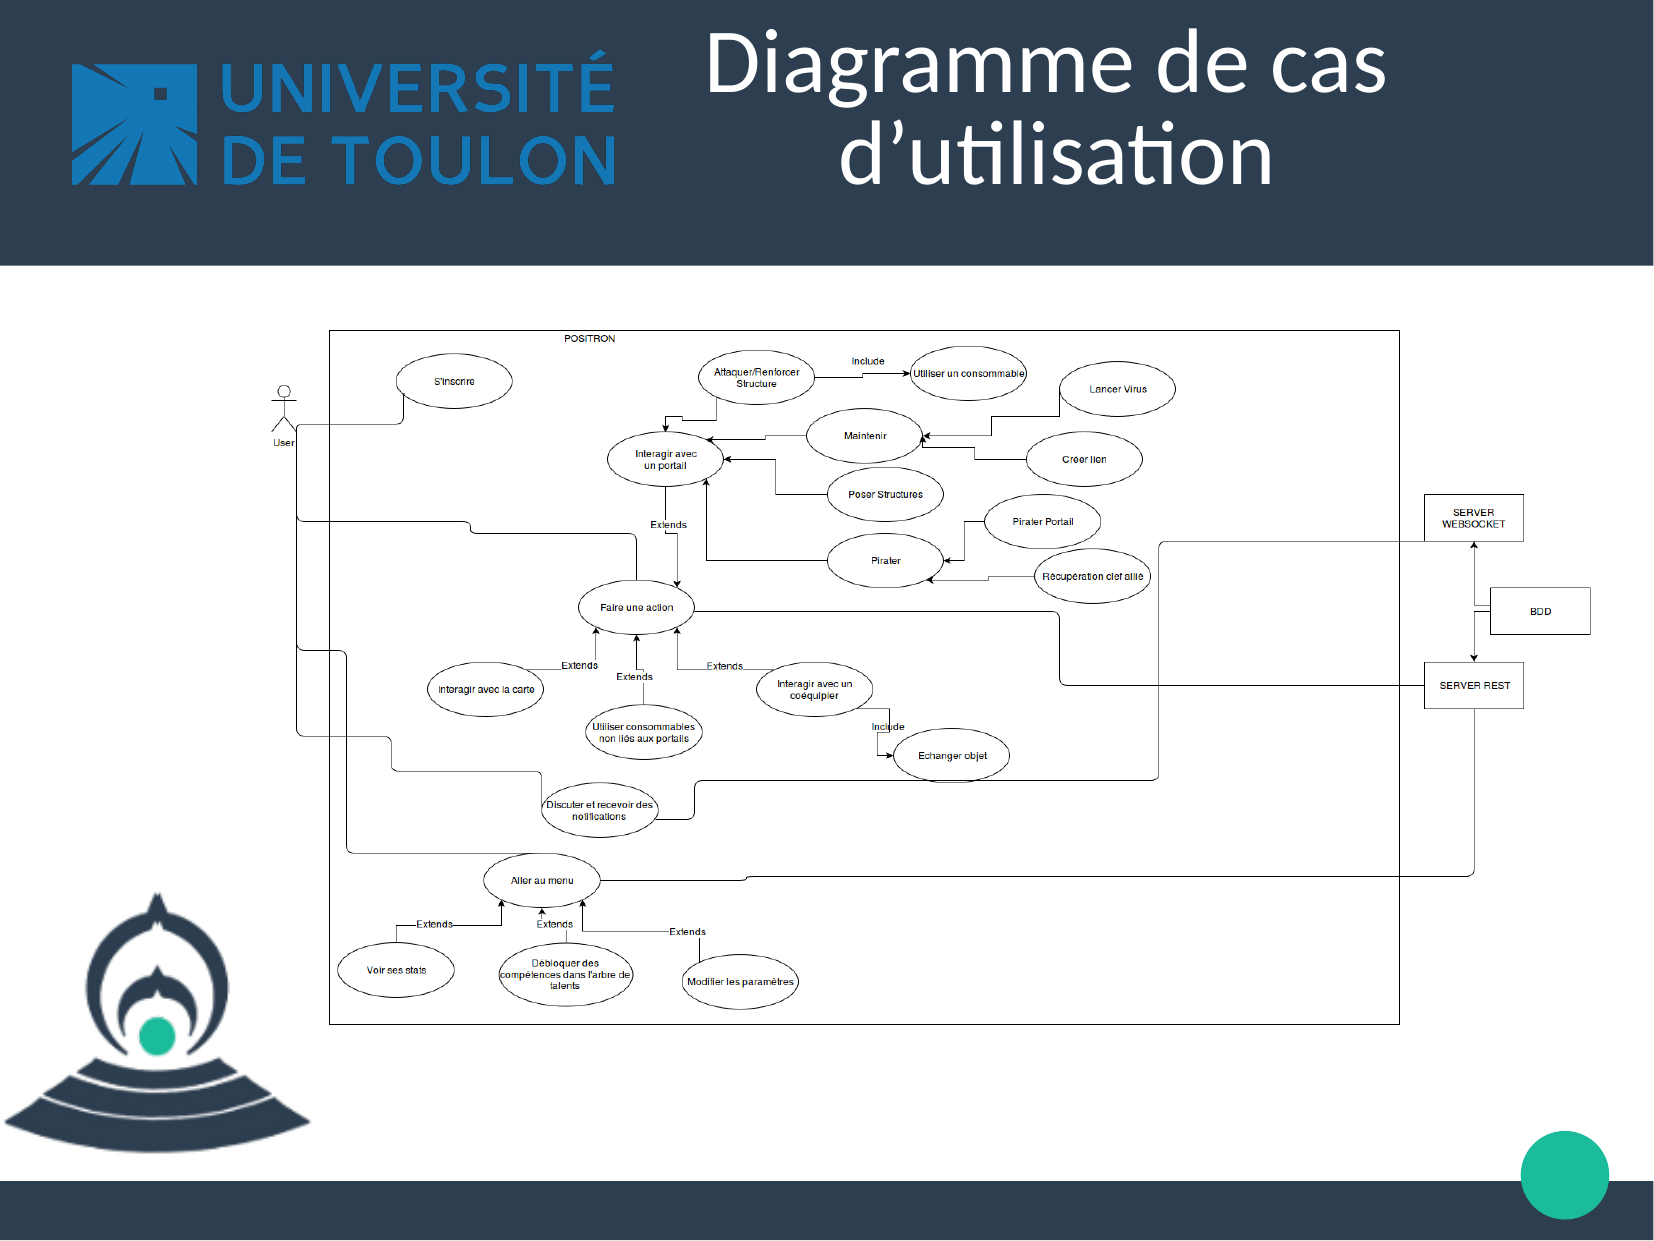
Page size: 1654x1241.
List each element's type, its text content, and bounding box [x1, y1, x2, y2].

picture [72, 49, 614, 185]
picture [2, 329, 1591, 1160]
text_box Diagramme de cas d’utilisation [690, 16, 1560, 256]
